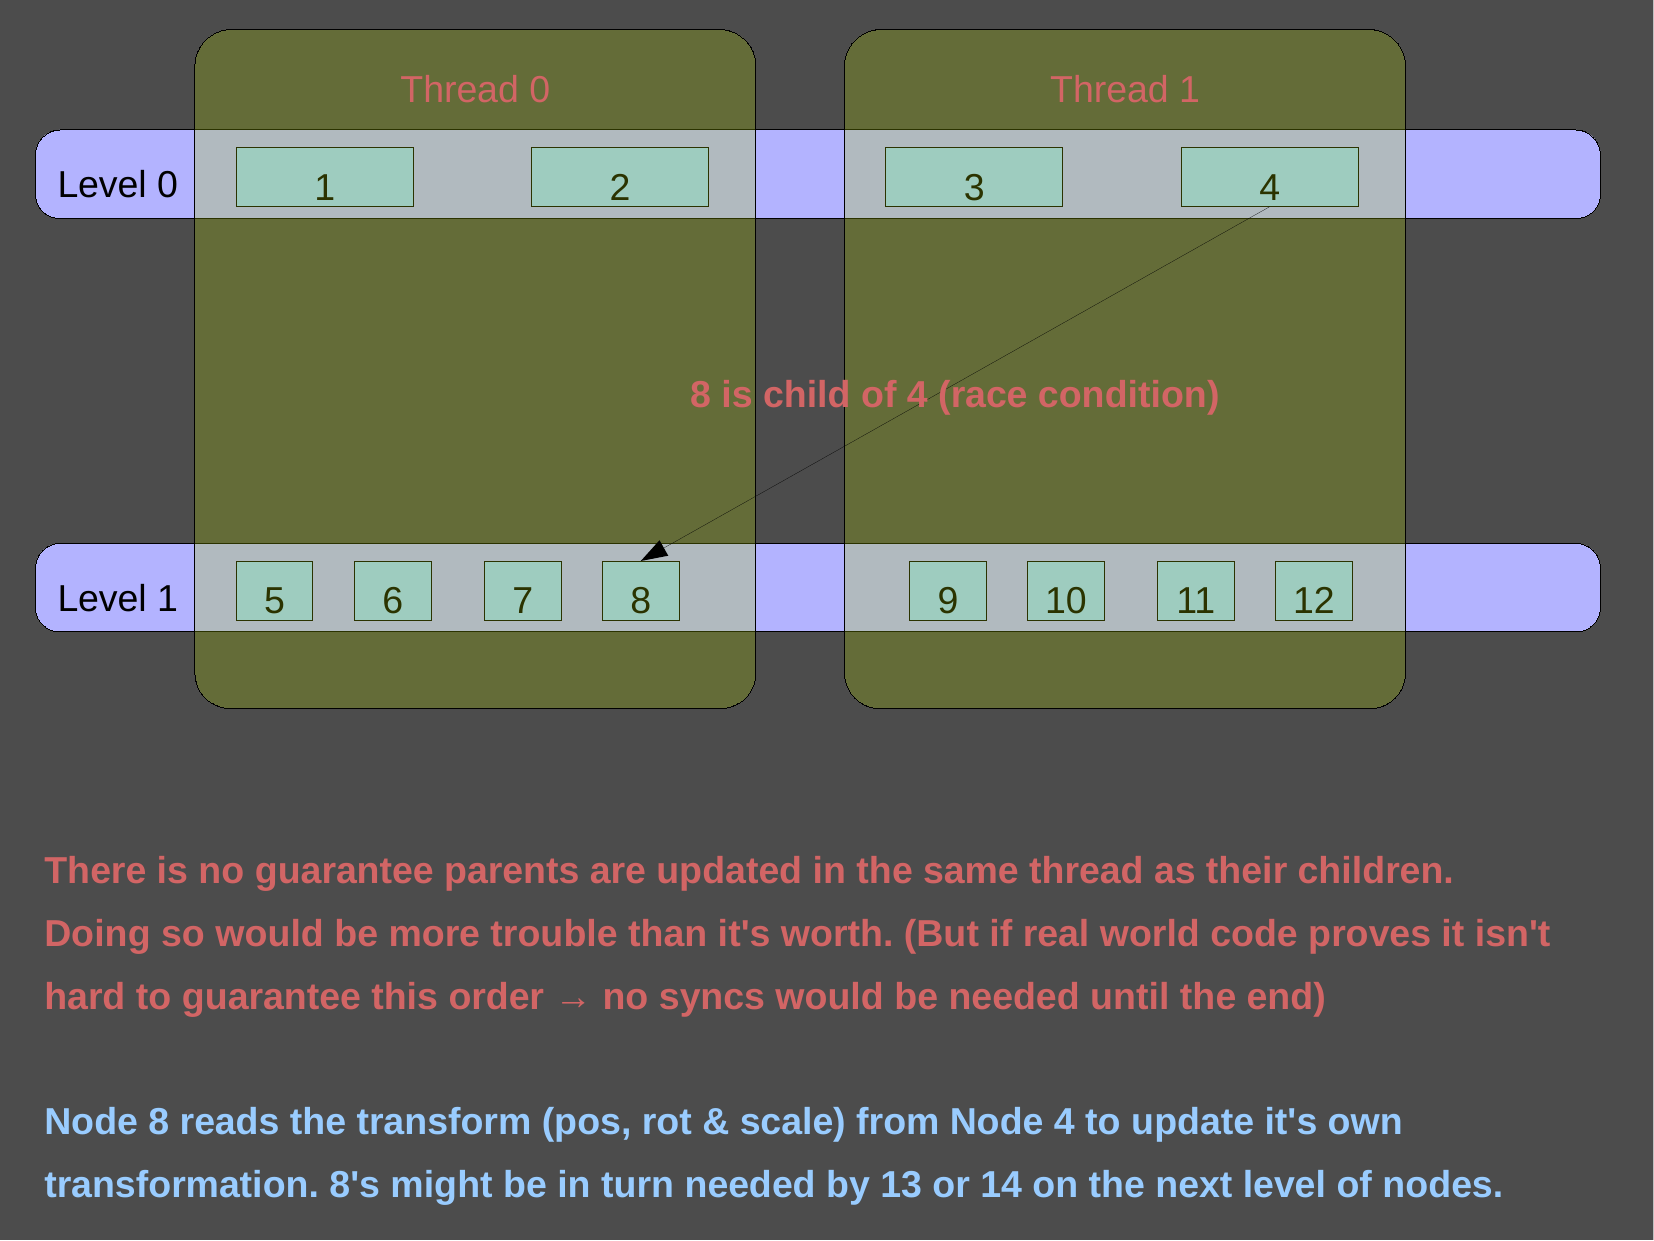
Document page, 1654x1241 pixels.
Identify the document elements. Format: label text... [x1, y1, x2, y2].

text_box Thread 1 [844, 29, 1406, 709]
text_box Level 1 [756, 543, 844, 632]
text_box Level 0 [1406, 129, 1601, 219]
text_box Level 1 [35, 543, 194, 632]
text_box Level 0 [35, 129, 194, 219]
text_box Level 1 [1406, 543, 1601, 632]
text_box Level 0 [756, 129, 844, 219]
text_box Thread 0 [194, 29, 756, 709]
text_box There is no guarantee parents are updated in the same thread as their children. Doing so would be more trouble than it's worth. (But if real world code proves it isn't hard to guarantee this order → no syncs would be needed until the end) Node 8 reads the transform (pos, rot & scale) from Node 4 to update it's own transformation. 8's might be in turn needed by 13 or 14 on the next level of nodes. [29, 820, 1595, 1204]
